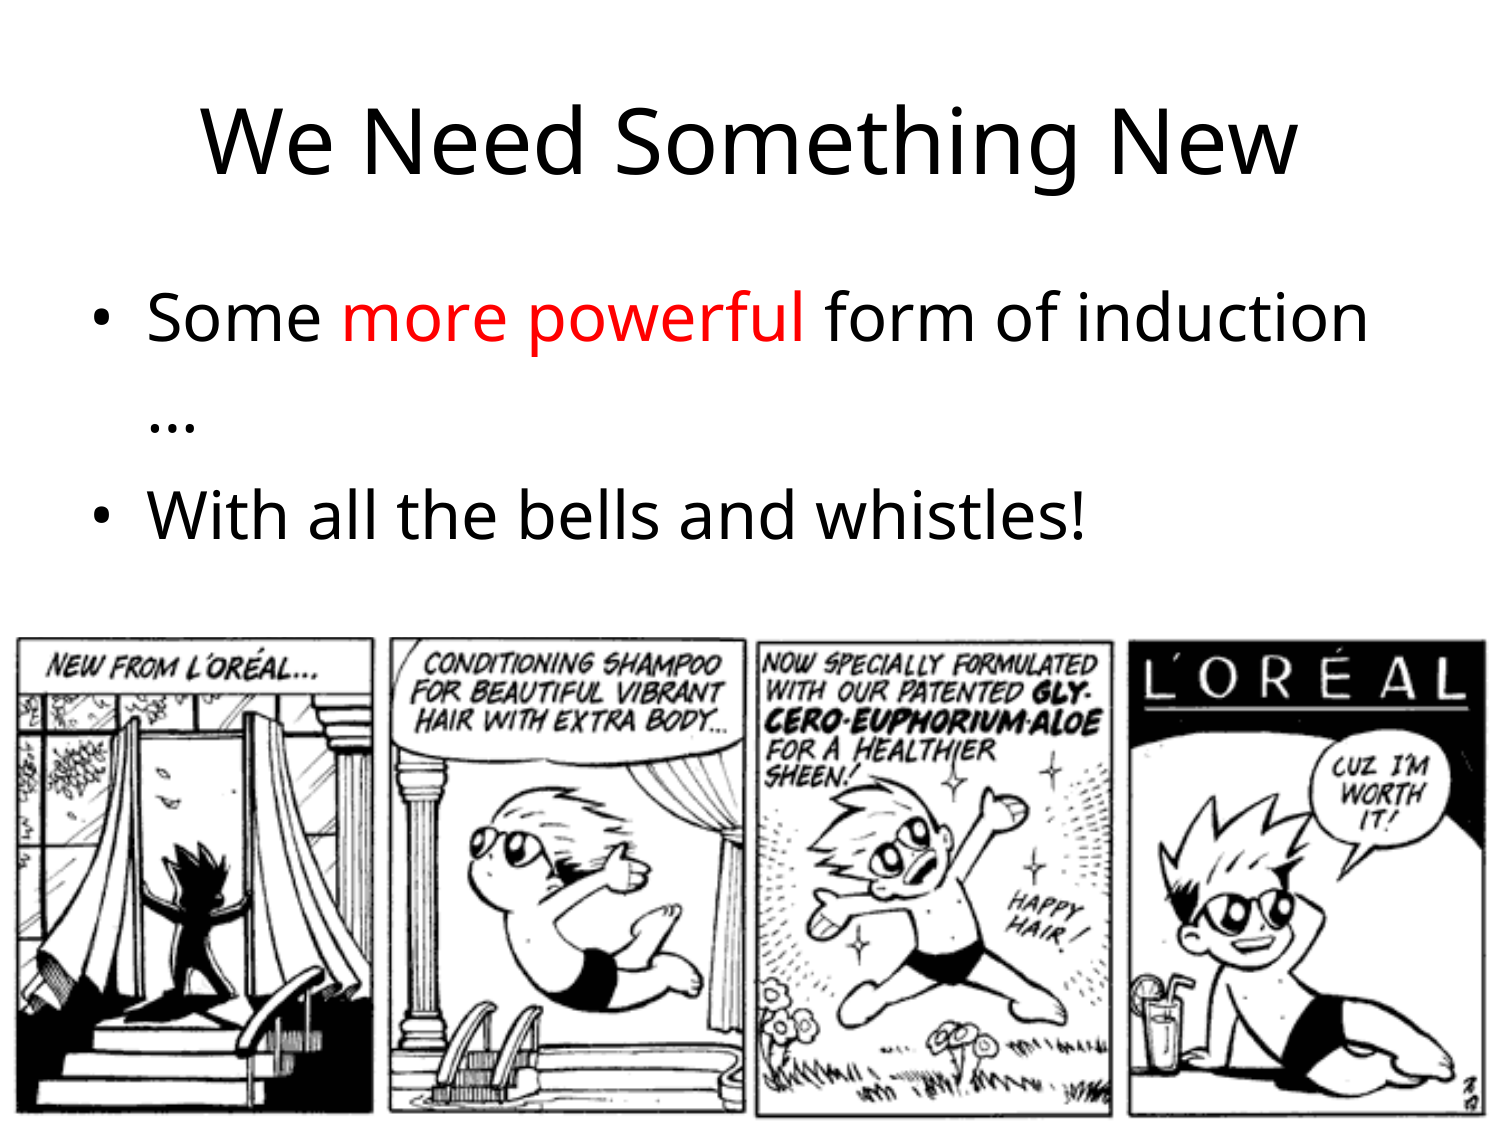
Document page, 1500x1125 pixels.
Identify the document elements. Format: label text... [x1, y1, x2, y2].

list Some more powerful form of induction … With all the bells and whistles! [75, 262, 1426, 637]
picture [0, 637, 1500, 1125]
title We Need Something New [75, 45, 1426, 233]
